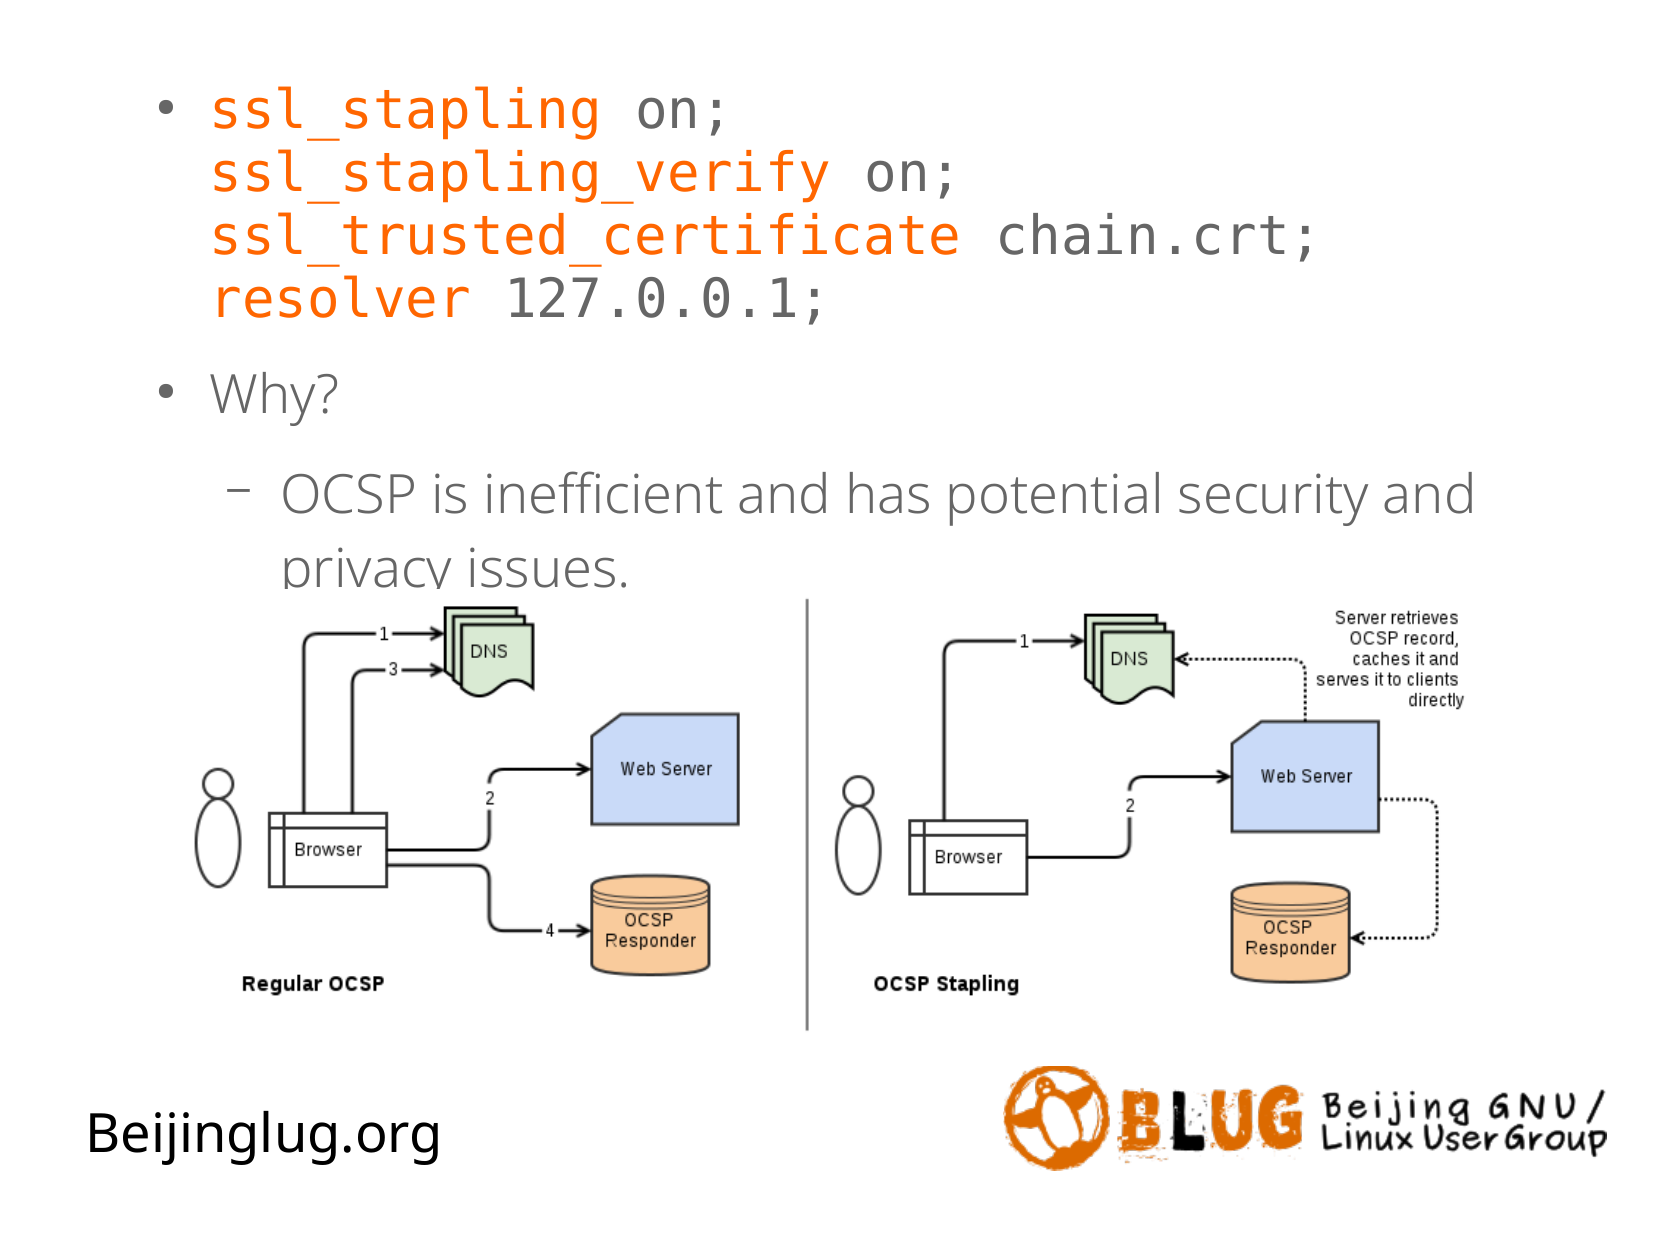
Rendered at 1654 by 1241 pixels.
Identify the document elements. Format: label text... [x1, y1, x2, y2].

list ssl_stapling on; ssl_stapling_verify on; ssl_trusted_certificate chain.crt; resolver 127.0.0.1; Why? OCSP is inefficient and has potential security and privacy issues. [138, 77, 1612, 1020]
picture [192, 589, 1607, 1171]
